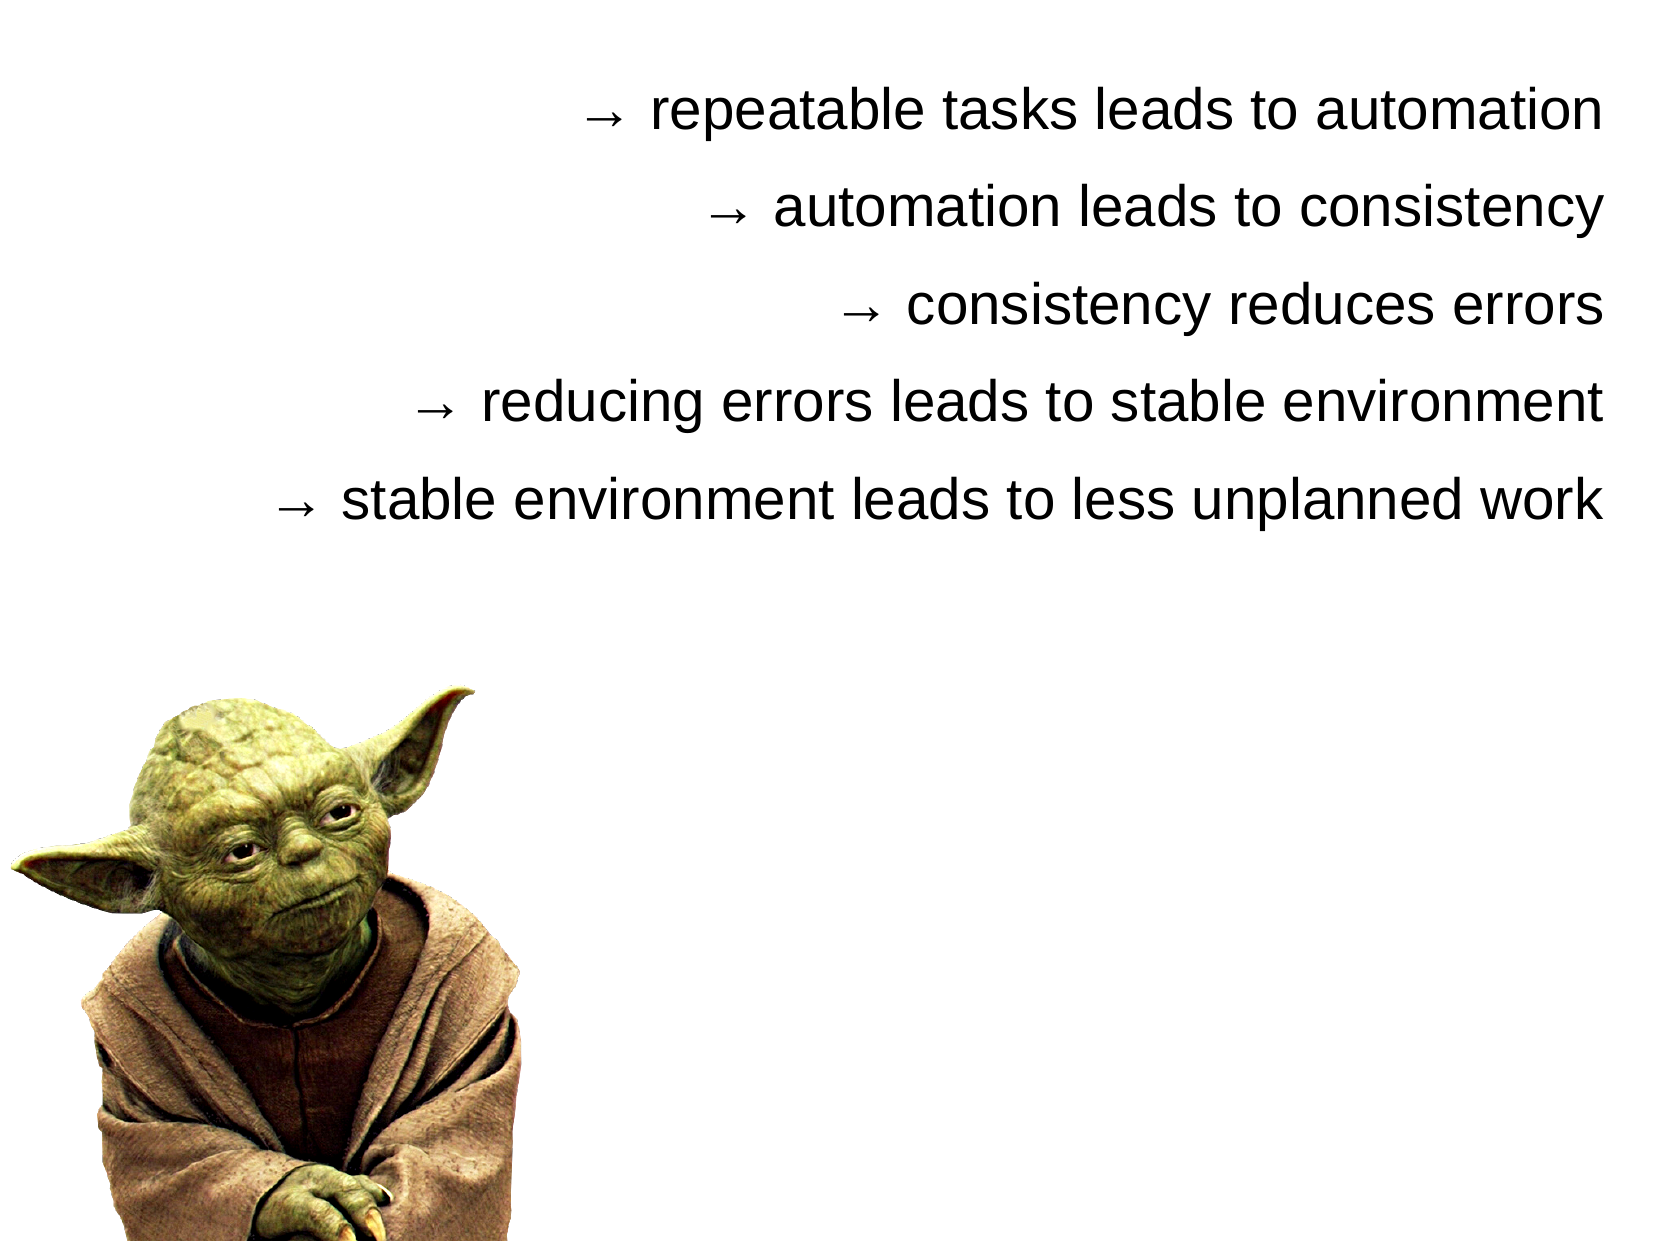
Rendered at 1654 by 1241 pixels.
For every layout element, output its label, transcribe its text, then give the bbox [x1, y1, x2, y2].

subtitle → repeatable tasks leads to automation → automation leads to consistency → consistency reduces errors → reducing errors leads to stable environment → stable environment leads to less unplanned work [117, 0, 1606, 817]
picture [0, 616, 709, 1241]
